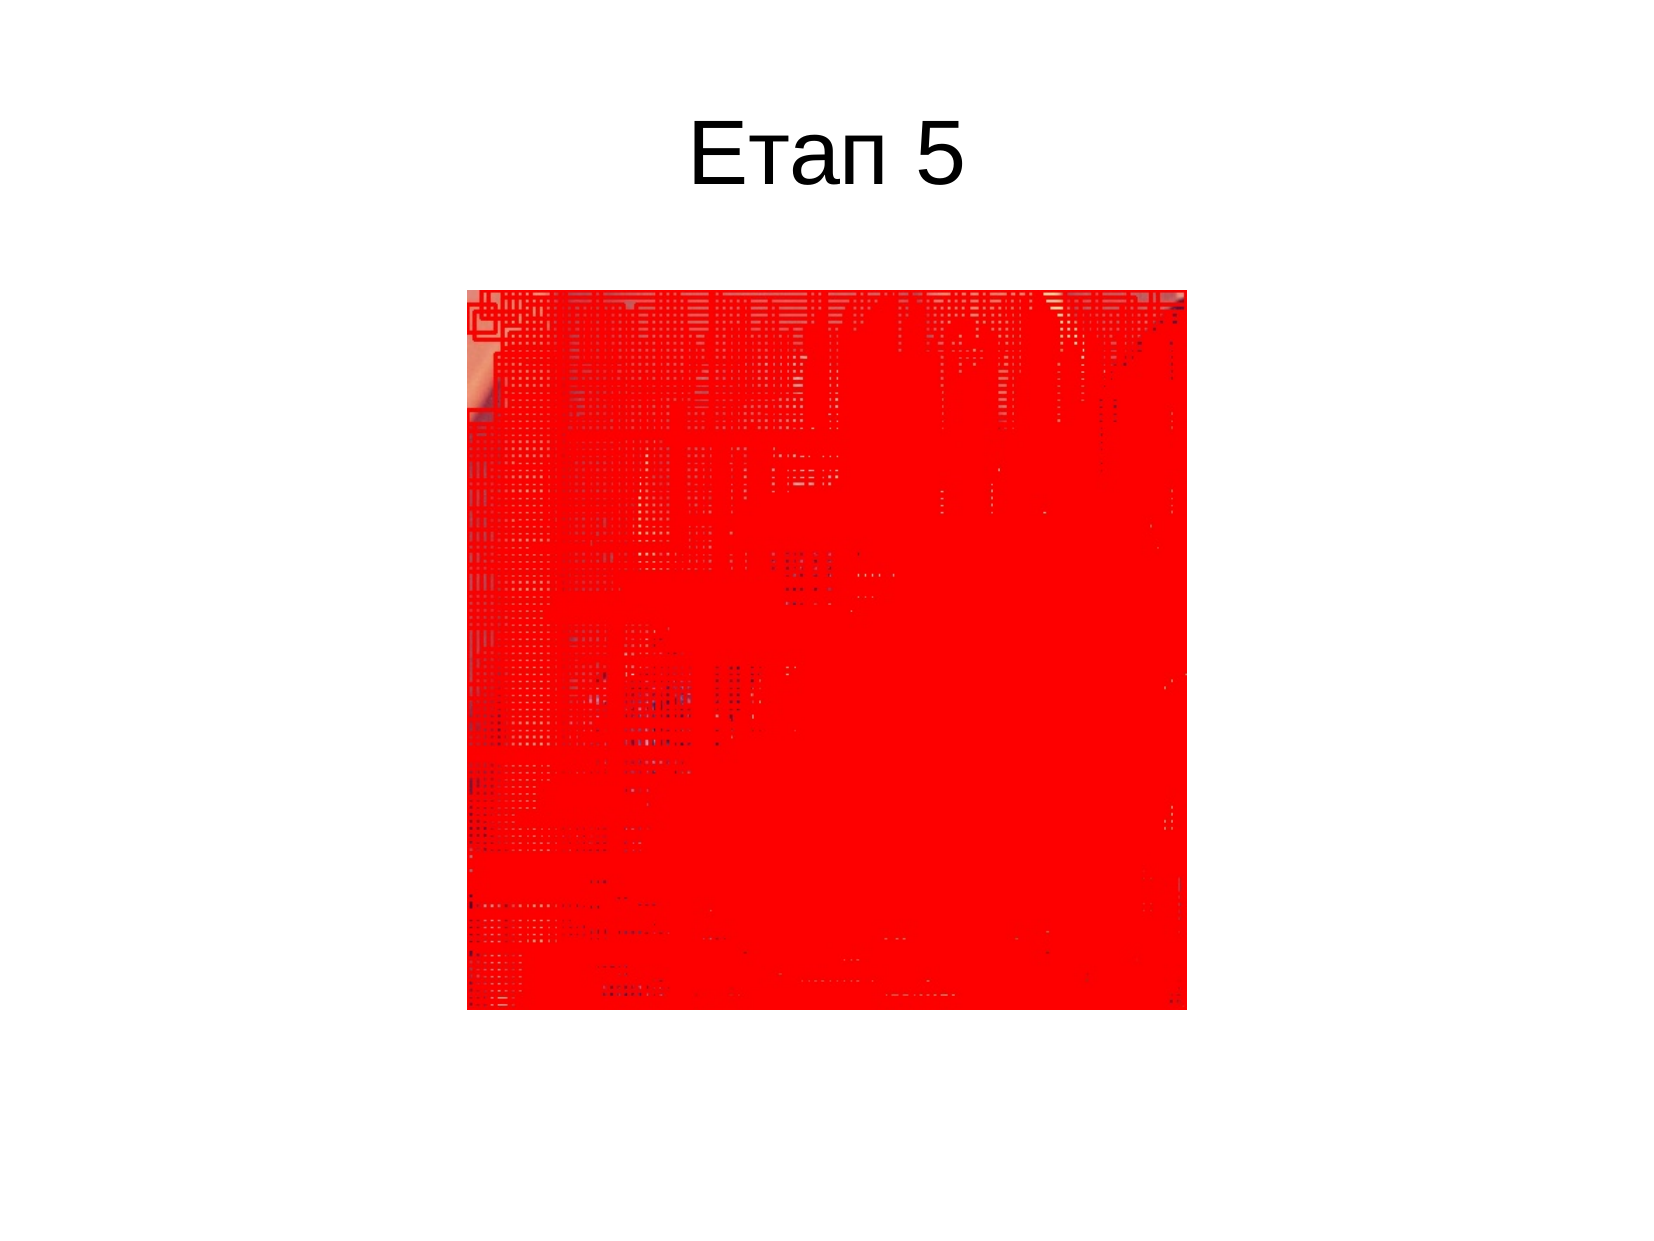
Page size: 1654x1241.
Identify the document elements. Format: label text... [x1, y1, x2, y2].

title Етап 5 [82, 49, 1571, 257]
picture [467, 290, 1187, 1010]
